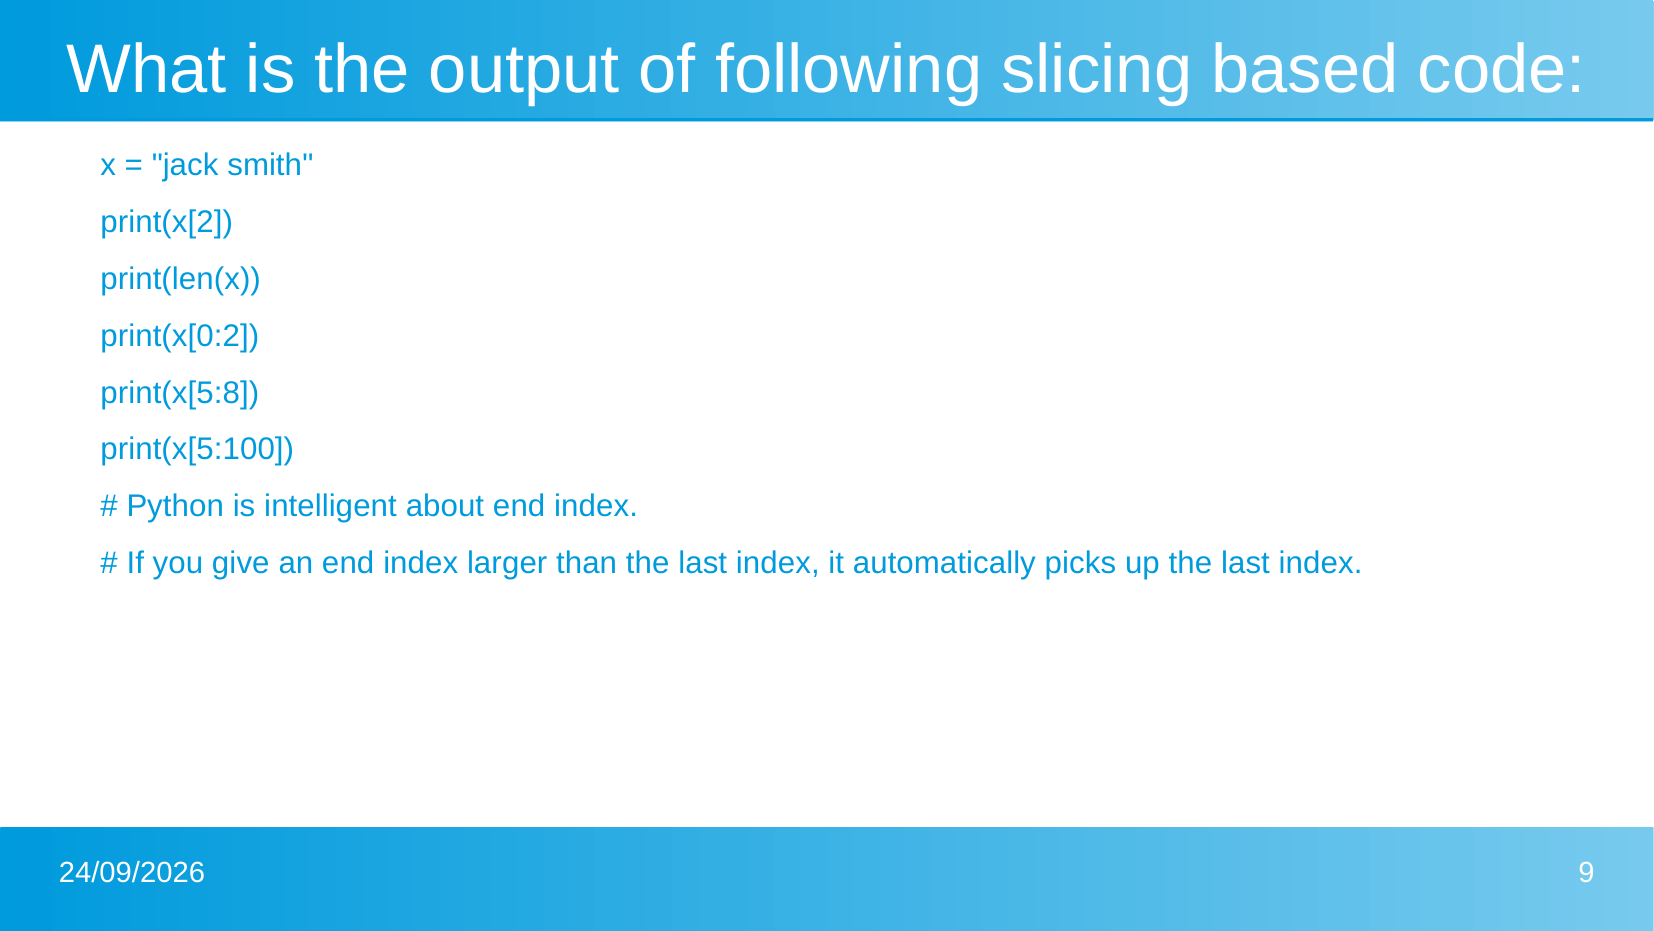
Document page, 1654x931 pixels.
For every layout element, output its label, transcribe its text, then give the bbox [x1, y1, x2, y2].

title What is the output of following slicing based code: [59, 29, 1595, 108]
list x = "jack smith" print(x[2]) print(len(x)) print(x[0:2]) print(x[5:8]) print(x[5:100]) # Python is intelligent about end index. # If you give an end index larger than the last index, it automatically picks up the last index. [29, 147, 1565, 739]
